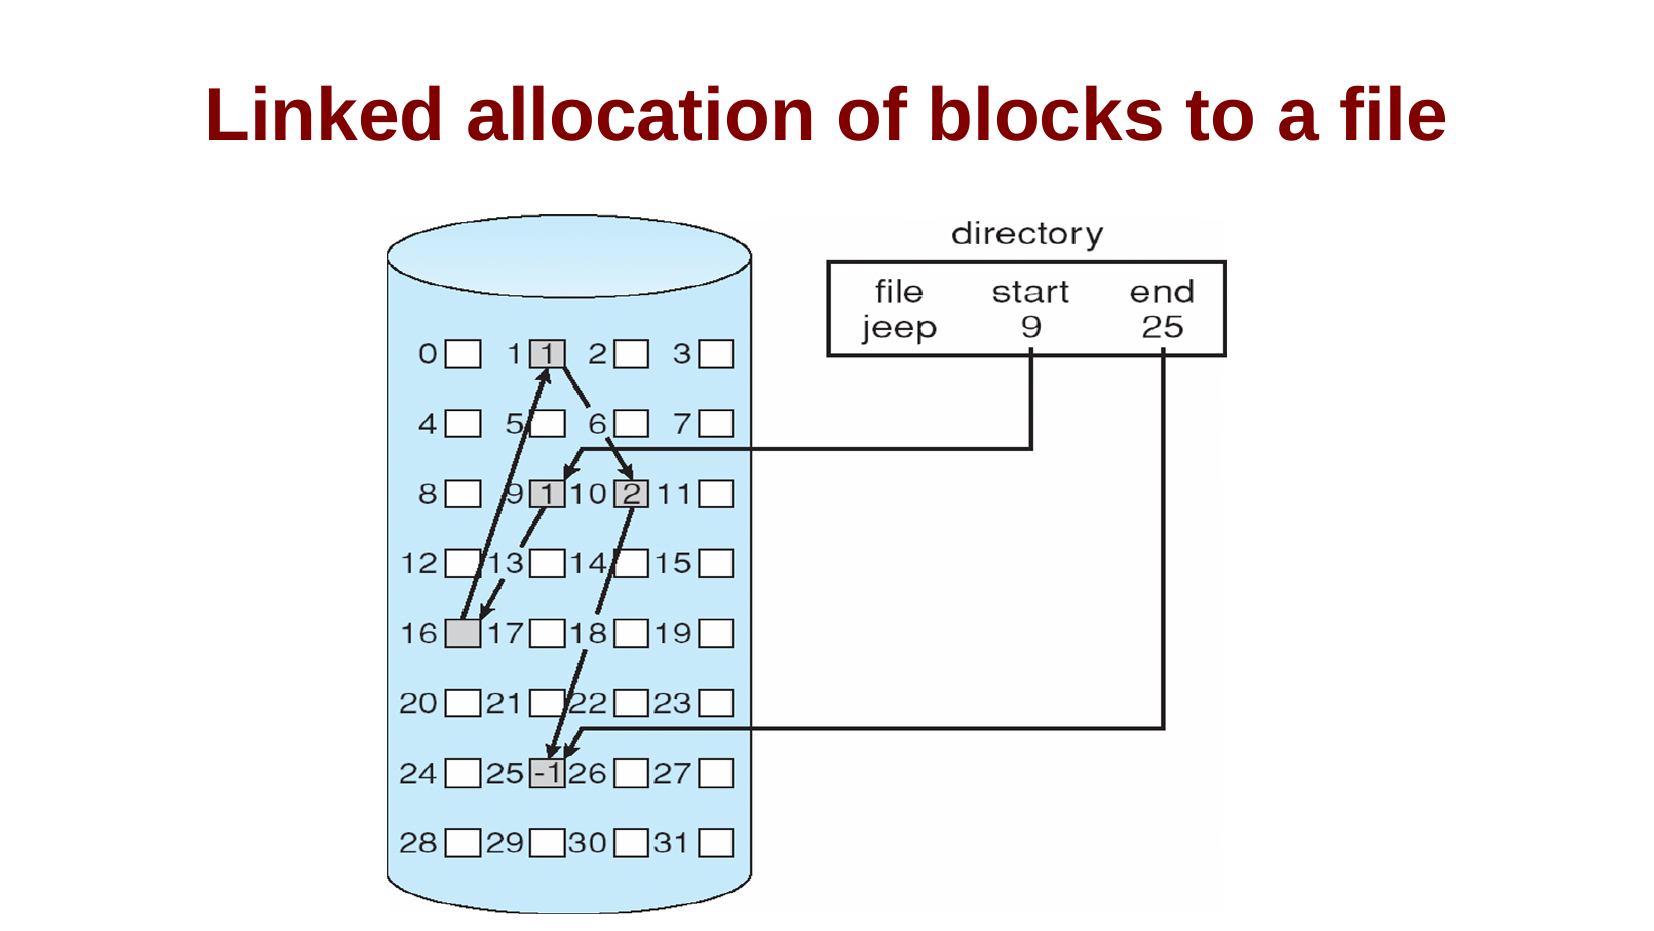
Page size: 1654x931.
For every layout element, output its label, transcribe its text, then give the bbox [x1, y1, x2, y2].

title Linked allocation of blocks to a file [82, 37, 1571, 193]
picture [387, 212, 1229, 914]
